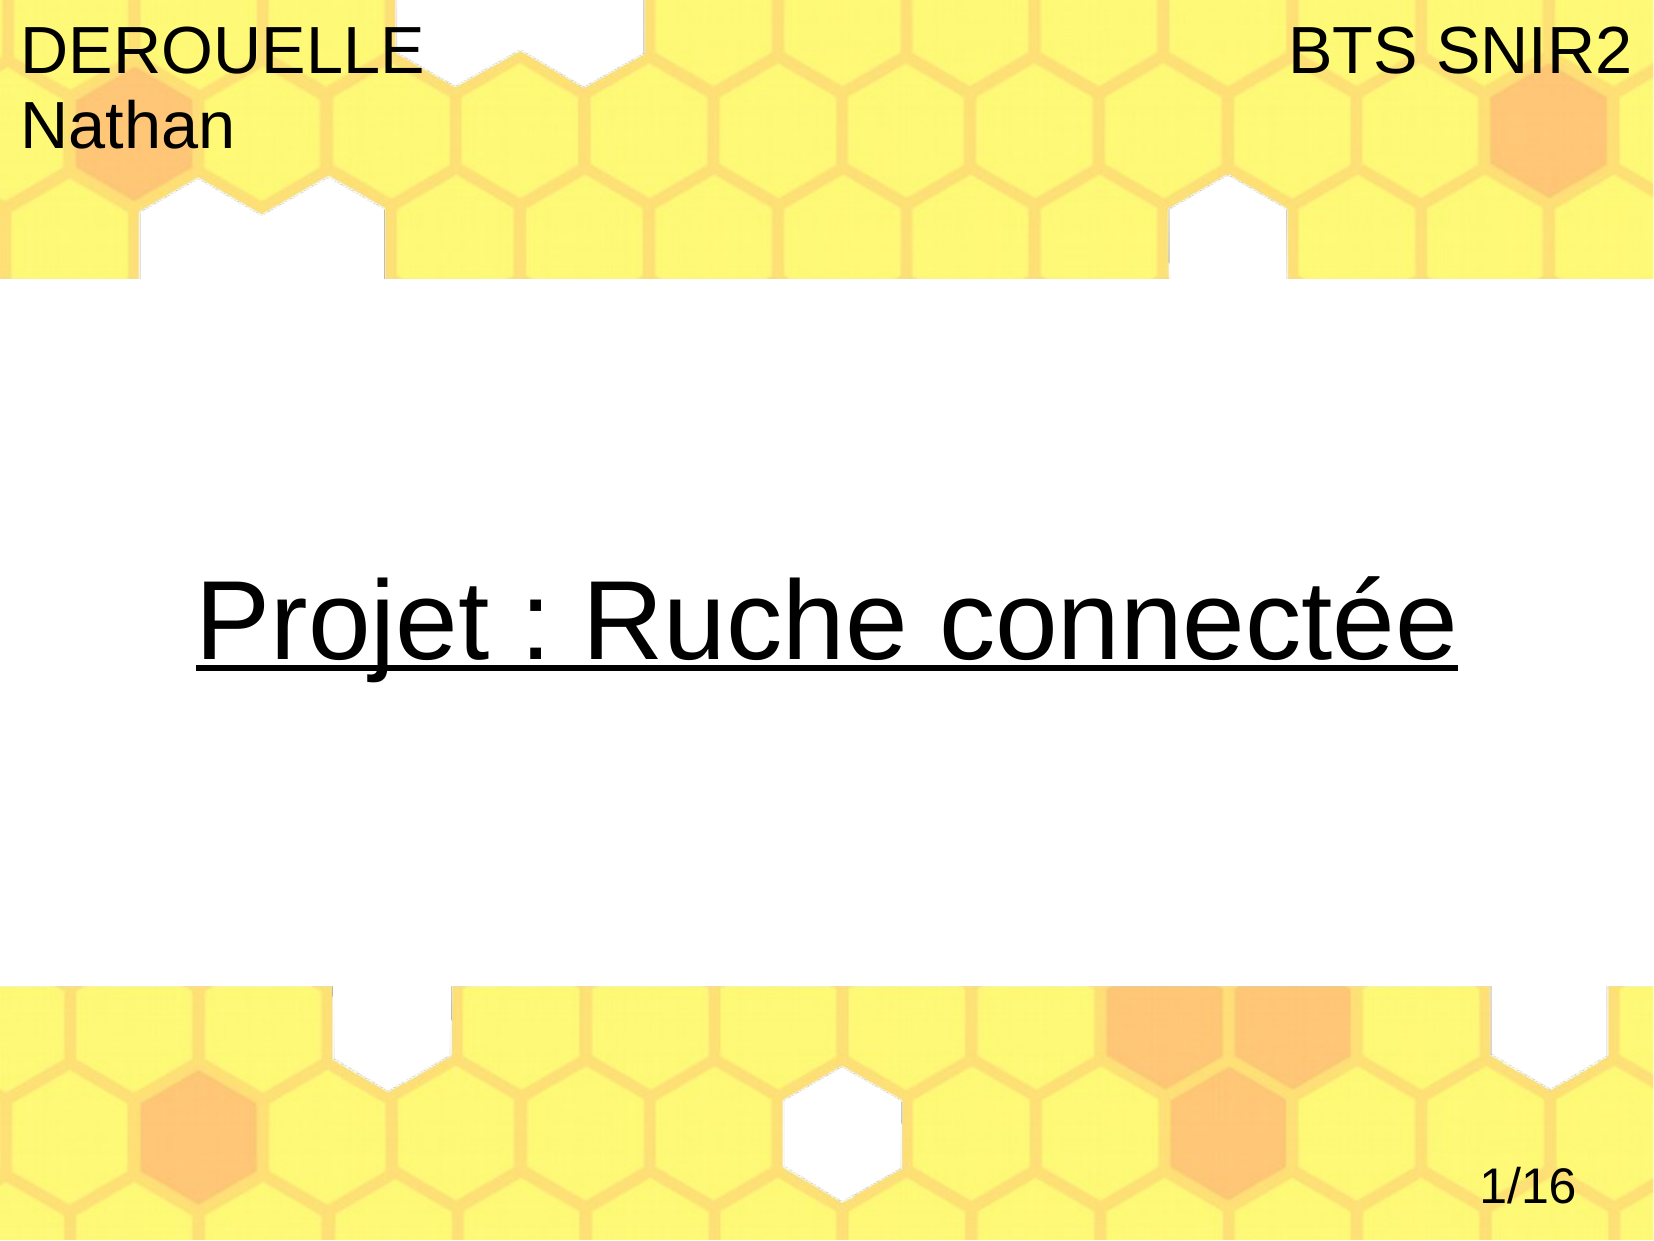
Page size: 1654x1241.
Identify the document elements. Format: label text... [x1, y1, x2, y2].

picture [0, 0, 1654, 279]
text_box <numéro>/16 [1464, 1145, 1630, 1241]
text_box BTS SNIR2 [1210, 5, 1648, 96]
text_box DEROUELLE Nathan [5, 5, 502, 171]
title Projet : Ruche connectée [82, 516, 1571, 724]
picture [0, 986, 1654, 1240]
